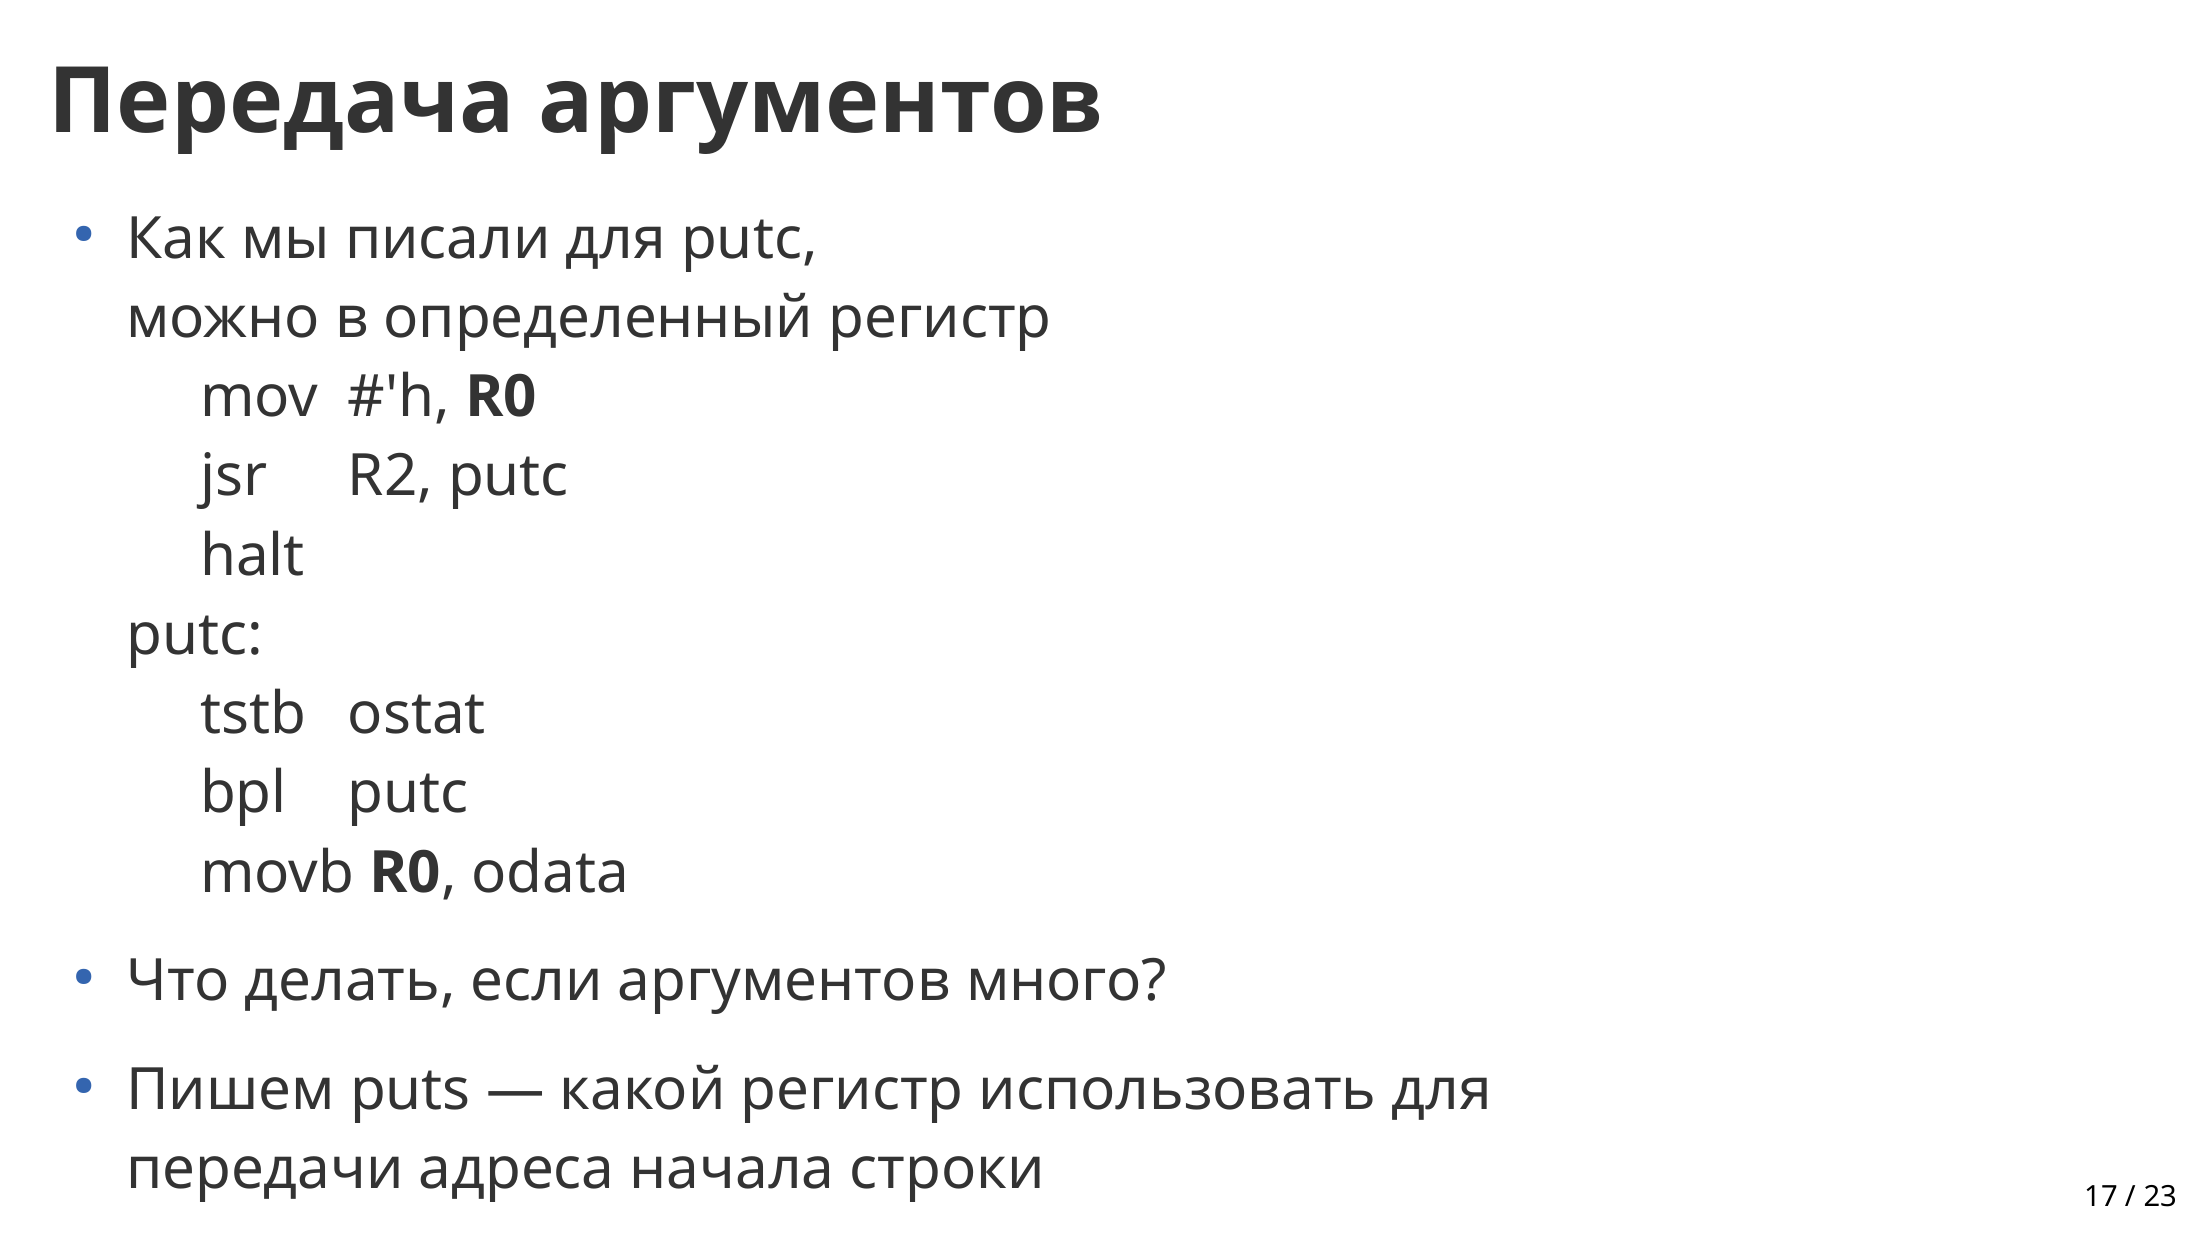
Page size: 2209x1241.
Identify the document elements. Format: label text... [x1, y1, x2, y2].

list Как мы писали для putc, можно в определенный регистр mov #'h, R0 jsr R2, putc halt putc: tstb ostat bpl putc movb R0, odata Что делать, если аргументов много? Пишем puts — какой регистр использовать для передачи адреса начала строки [55, 195, 1690, 1177]
title Передача аргументов [48, 34, 2174, 160]
